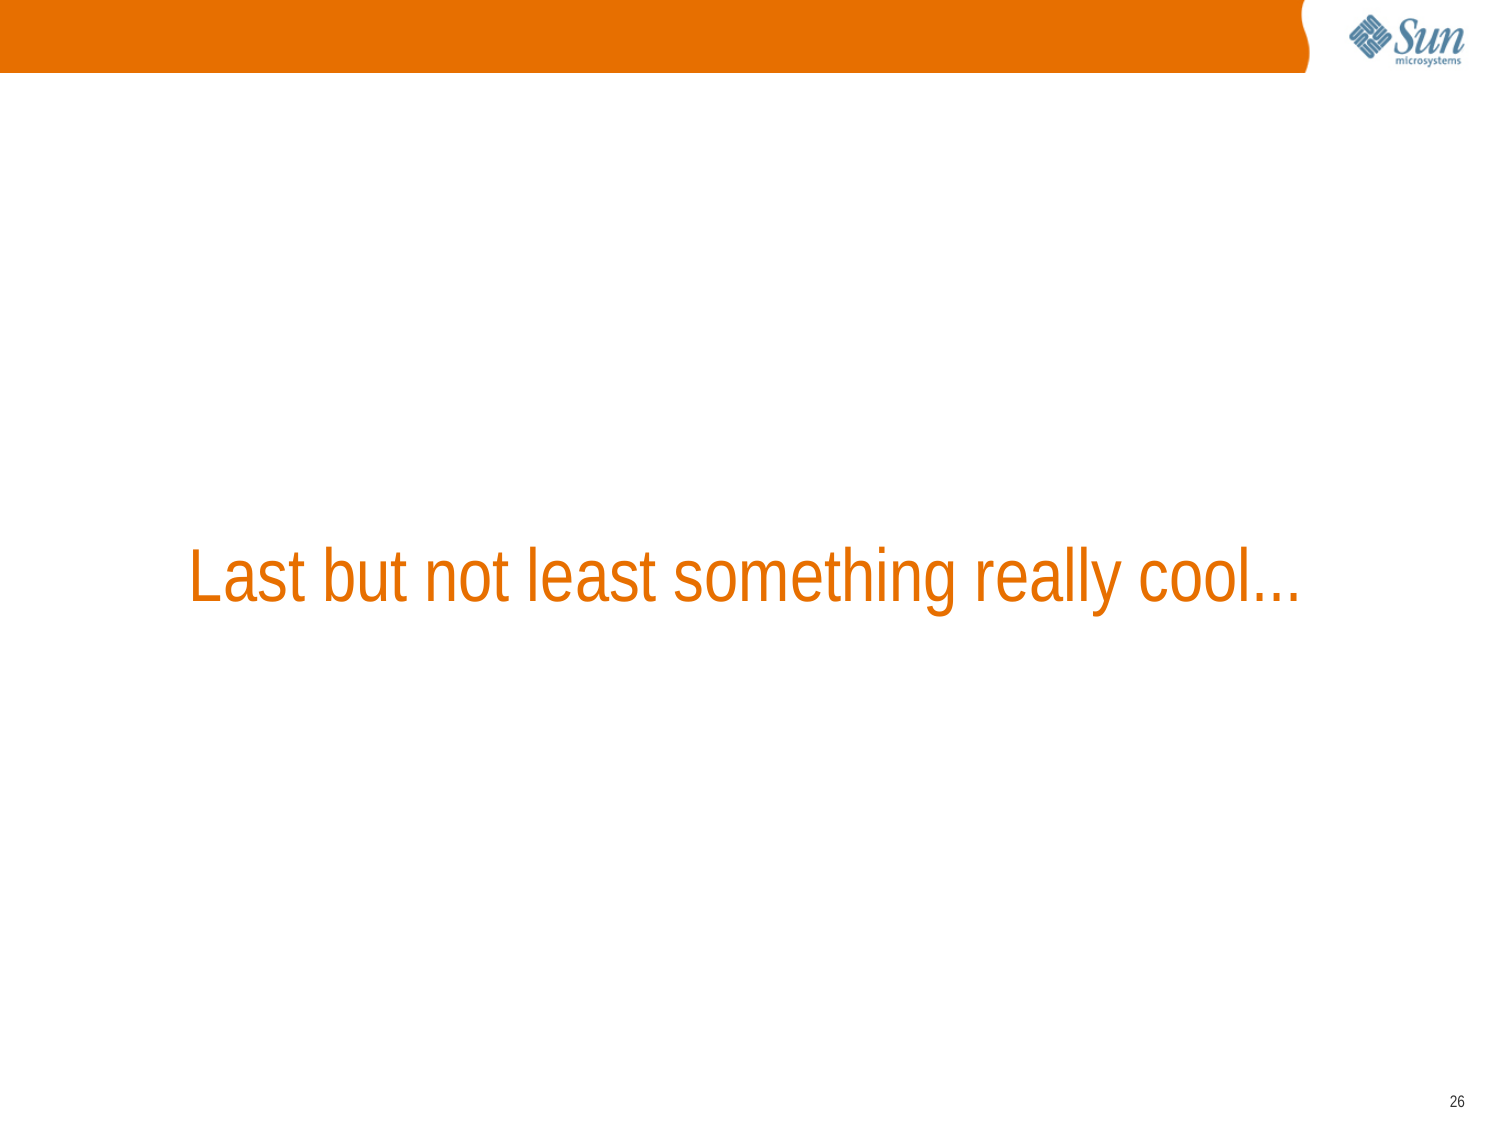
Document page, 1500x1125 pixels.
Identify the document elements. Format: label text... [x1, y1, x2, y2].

picture [0, 0, 1500, 73]
subtitle Last but not least something really cool... [64, 258, 1401, 1062]
